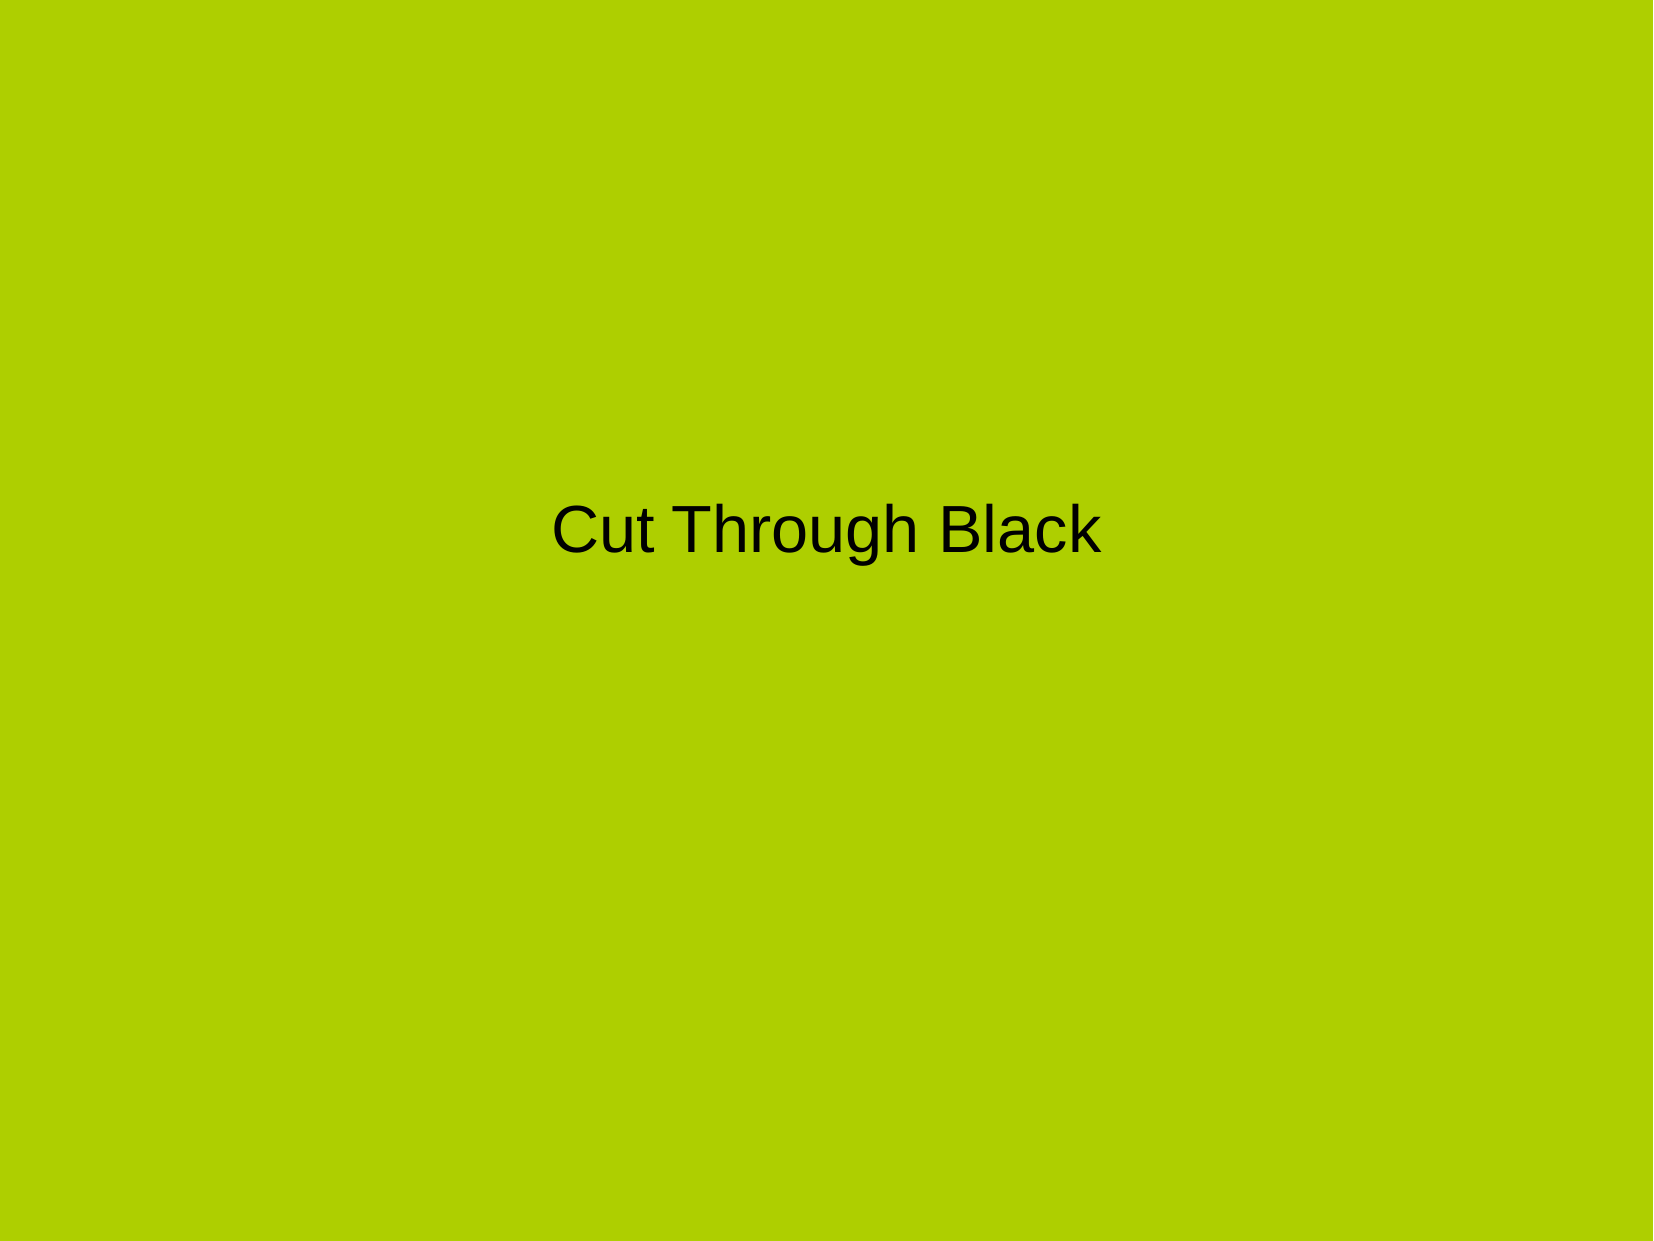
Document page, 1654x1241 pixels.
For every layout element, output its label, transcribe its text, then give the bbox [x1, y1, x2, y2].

subtitle Cut Through Black [82, 49, 1571, 1010]
